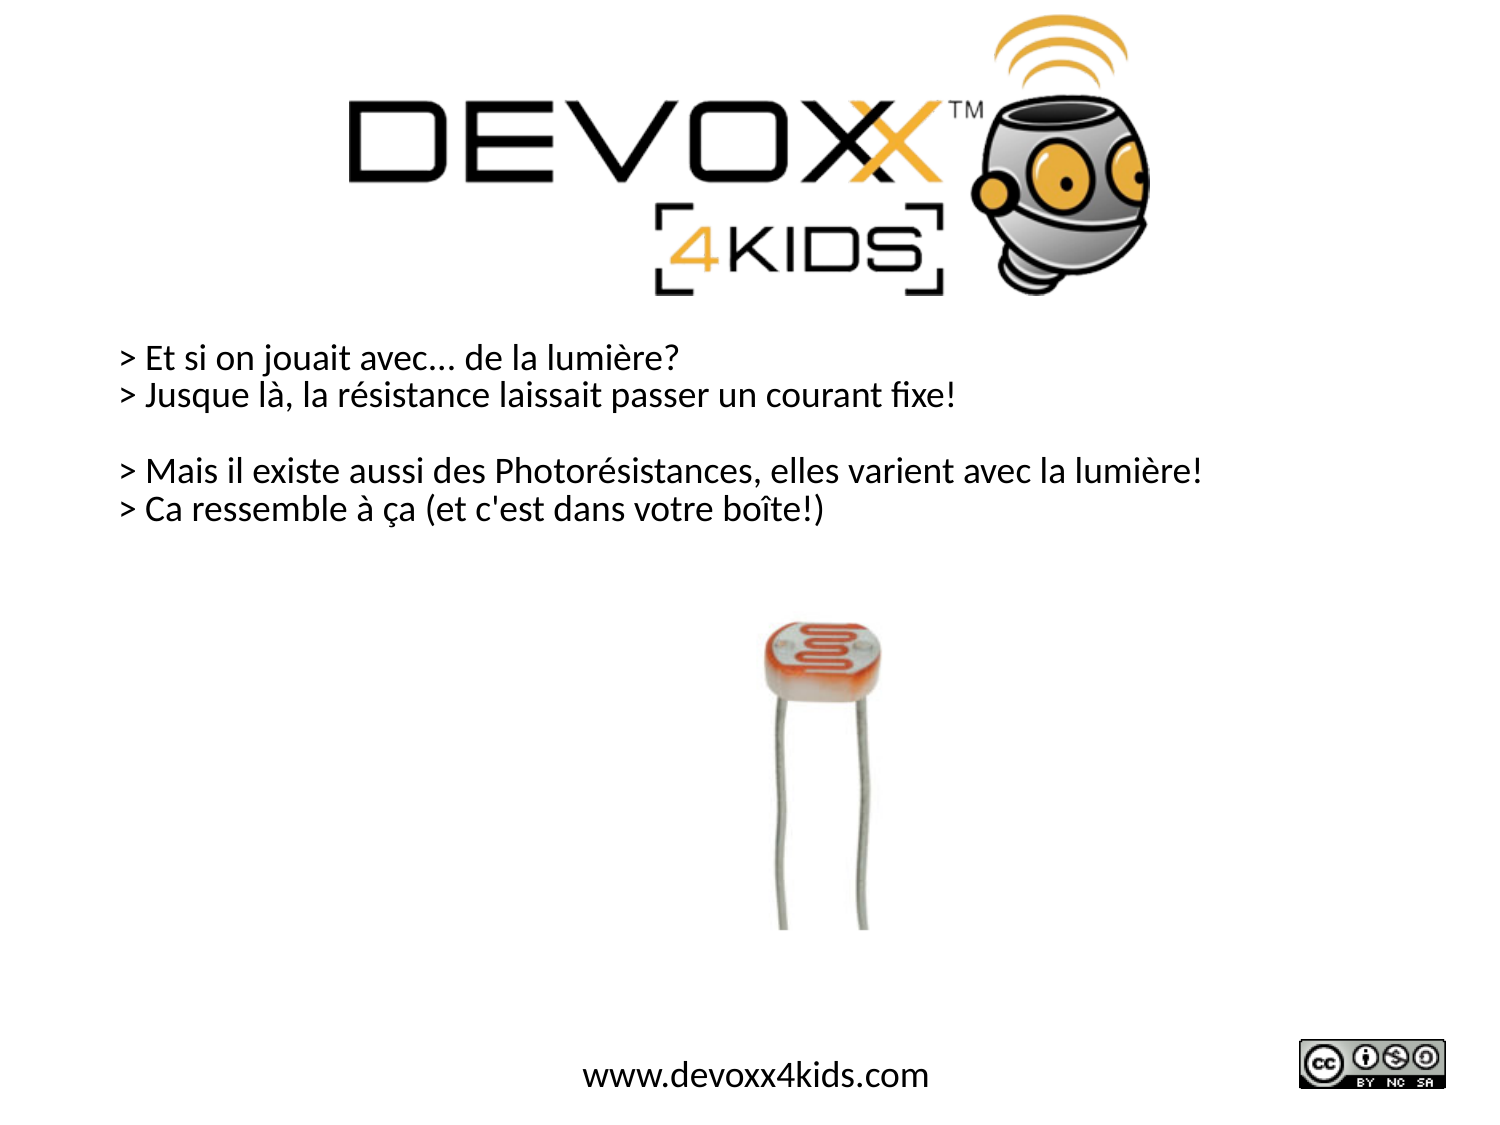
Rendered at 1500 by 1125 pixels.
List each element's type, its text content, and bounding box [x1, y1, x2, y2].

picture [349, 14, 1150, 296]
picture [1299, 1039, 1446, 1089]
title > Et si on jouait avec... de la lumière? > Jusque là, la résistance laissait passer un courant fixe! > Mais il existe aussi des Photorésistances, elles varient avec la lumière! > Ca ressemble à ça (et c'est dans votre boîte!) [118, 304, 1394, 569]
picture [708, 578, 945, 975]
